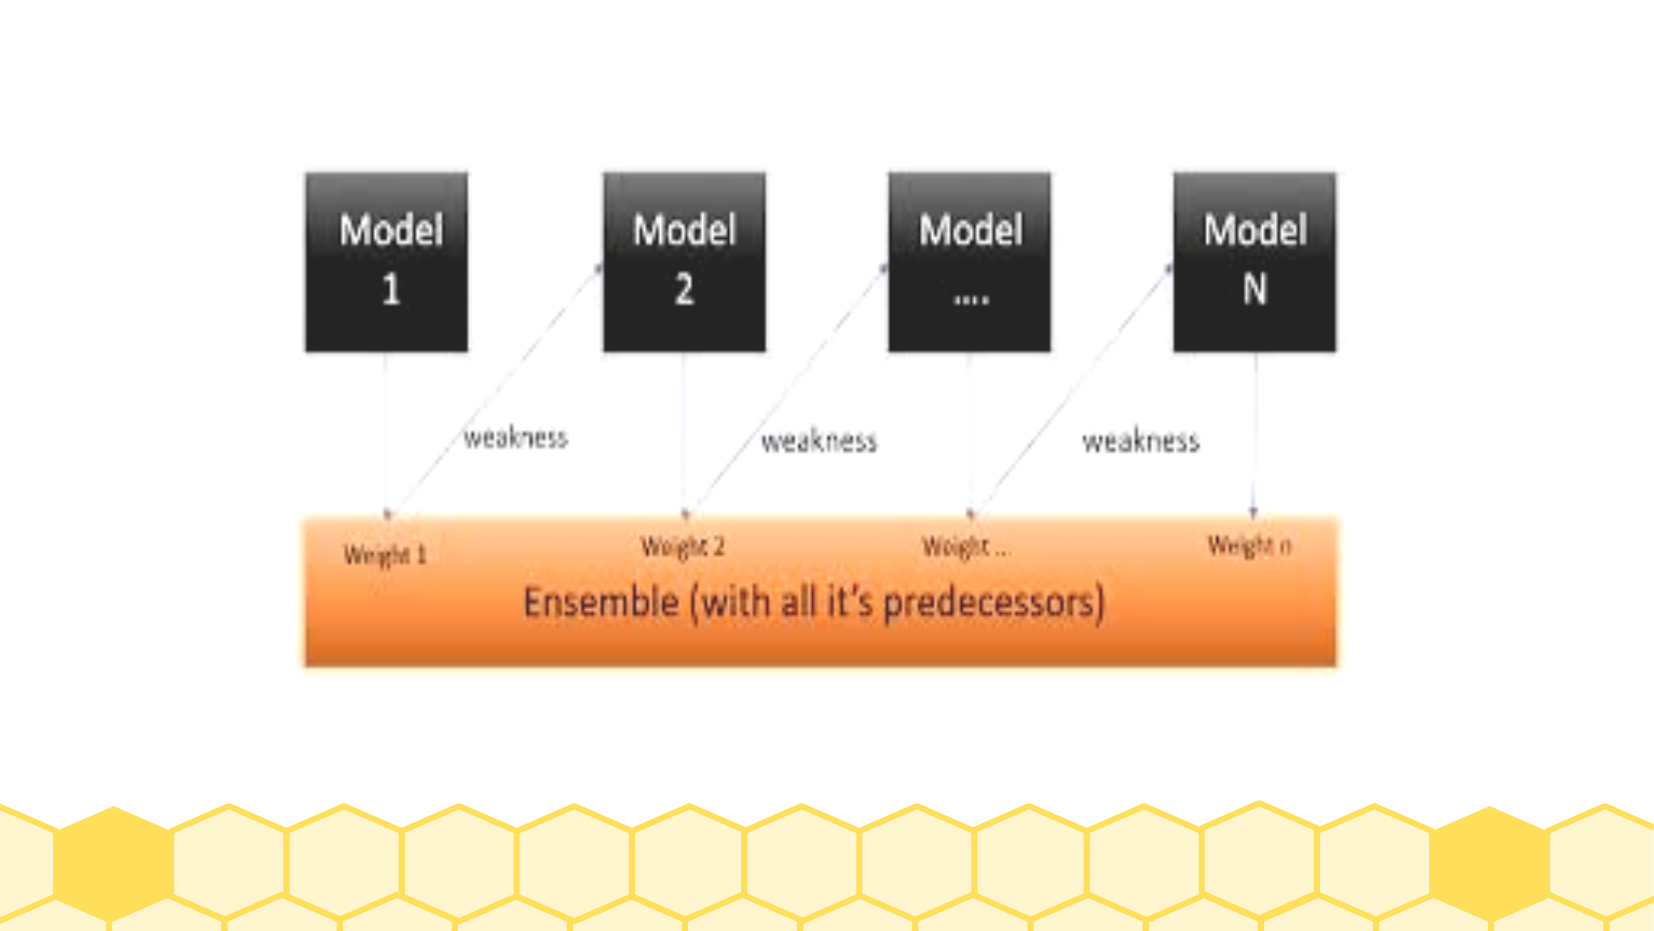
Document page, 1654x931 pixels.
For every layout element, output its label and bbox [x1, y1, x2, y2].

picture [265, 118, 1369, 709]
